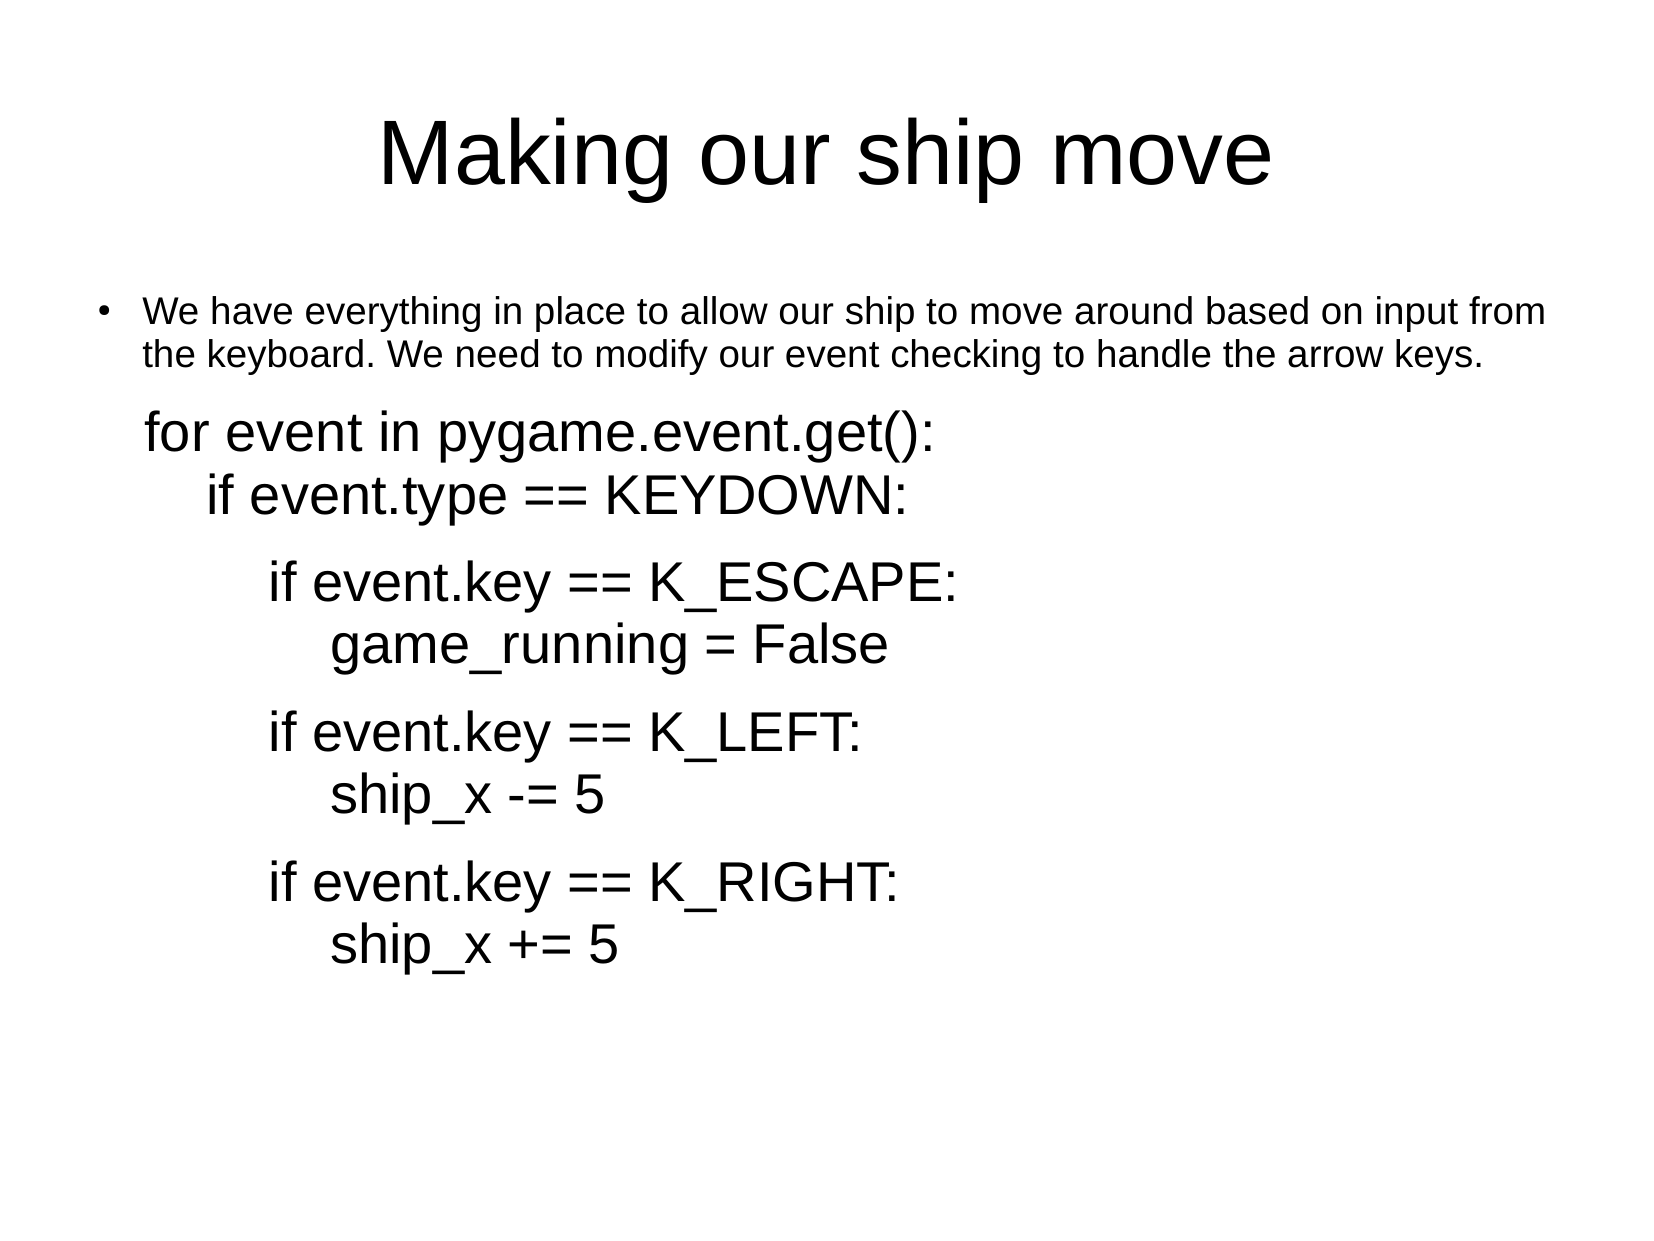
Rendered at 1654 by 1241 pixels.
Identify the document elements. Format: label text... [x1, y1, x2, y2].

list We have everything in place to allow our ship to move around based on input from the keyboard. We need to modify our event checking to handle the arrow keys. for event in pygame.event.get(): if event.type == KEYDOWN: if event.key == K_ESCAPE: game_running = False if event.key == K_LEFT: ship_x -= 5 if event.key == K_RIGHT: ship_x += 5 [82, 290, 1571, 1010]
title Making our ship move [82, 49, 1571, 257]
